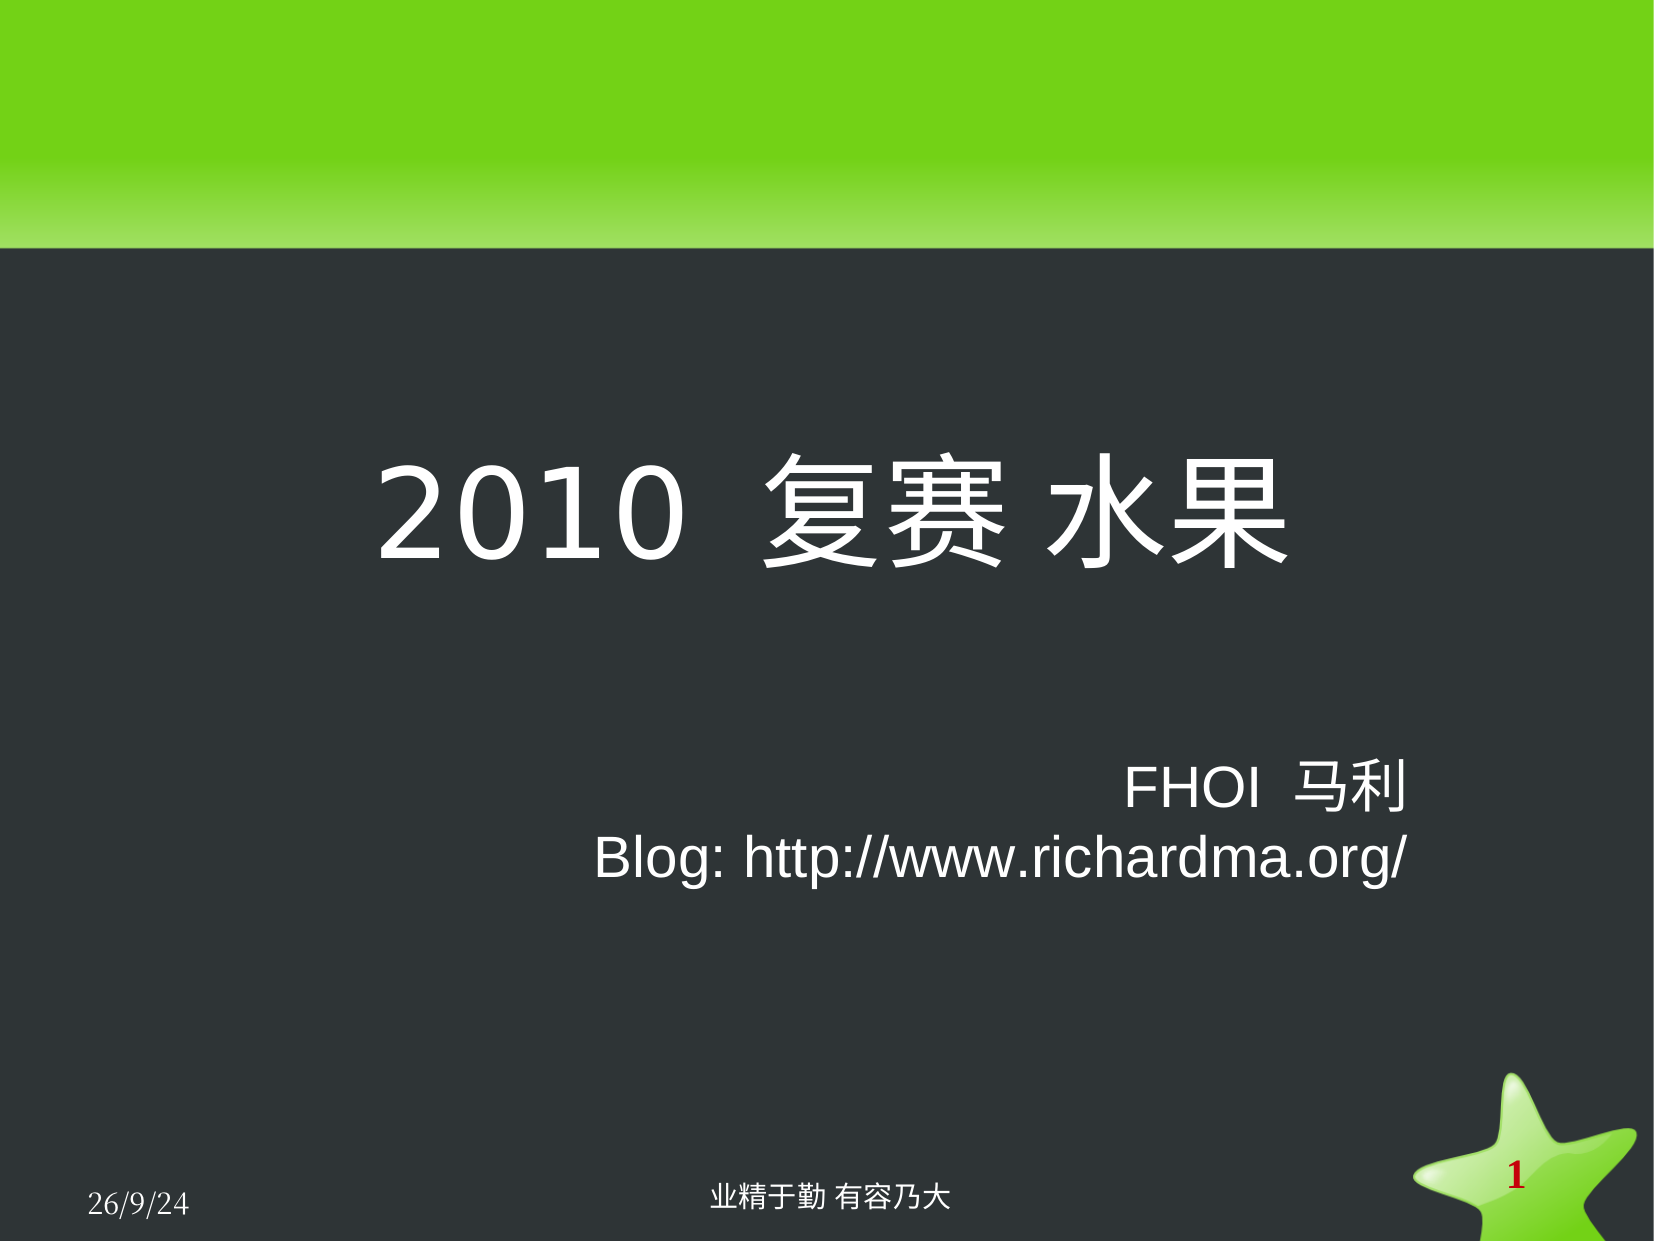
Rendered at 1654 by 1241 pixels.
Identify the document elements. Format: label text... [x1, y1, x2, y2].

text_box FHOI 马利 Blog: http://www.richardma.org/ [206, 738, 1424, 886]
picture [0, 0, 1654, 1241]
title 2010 复赛 水果 [88, 413, 1577, 606]
